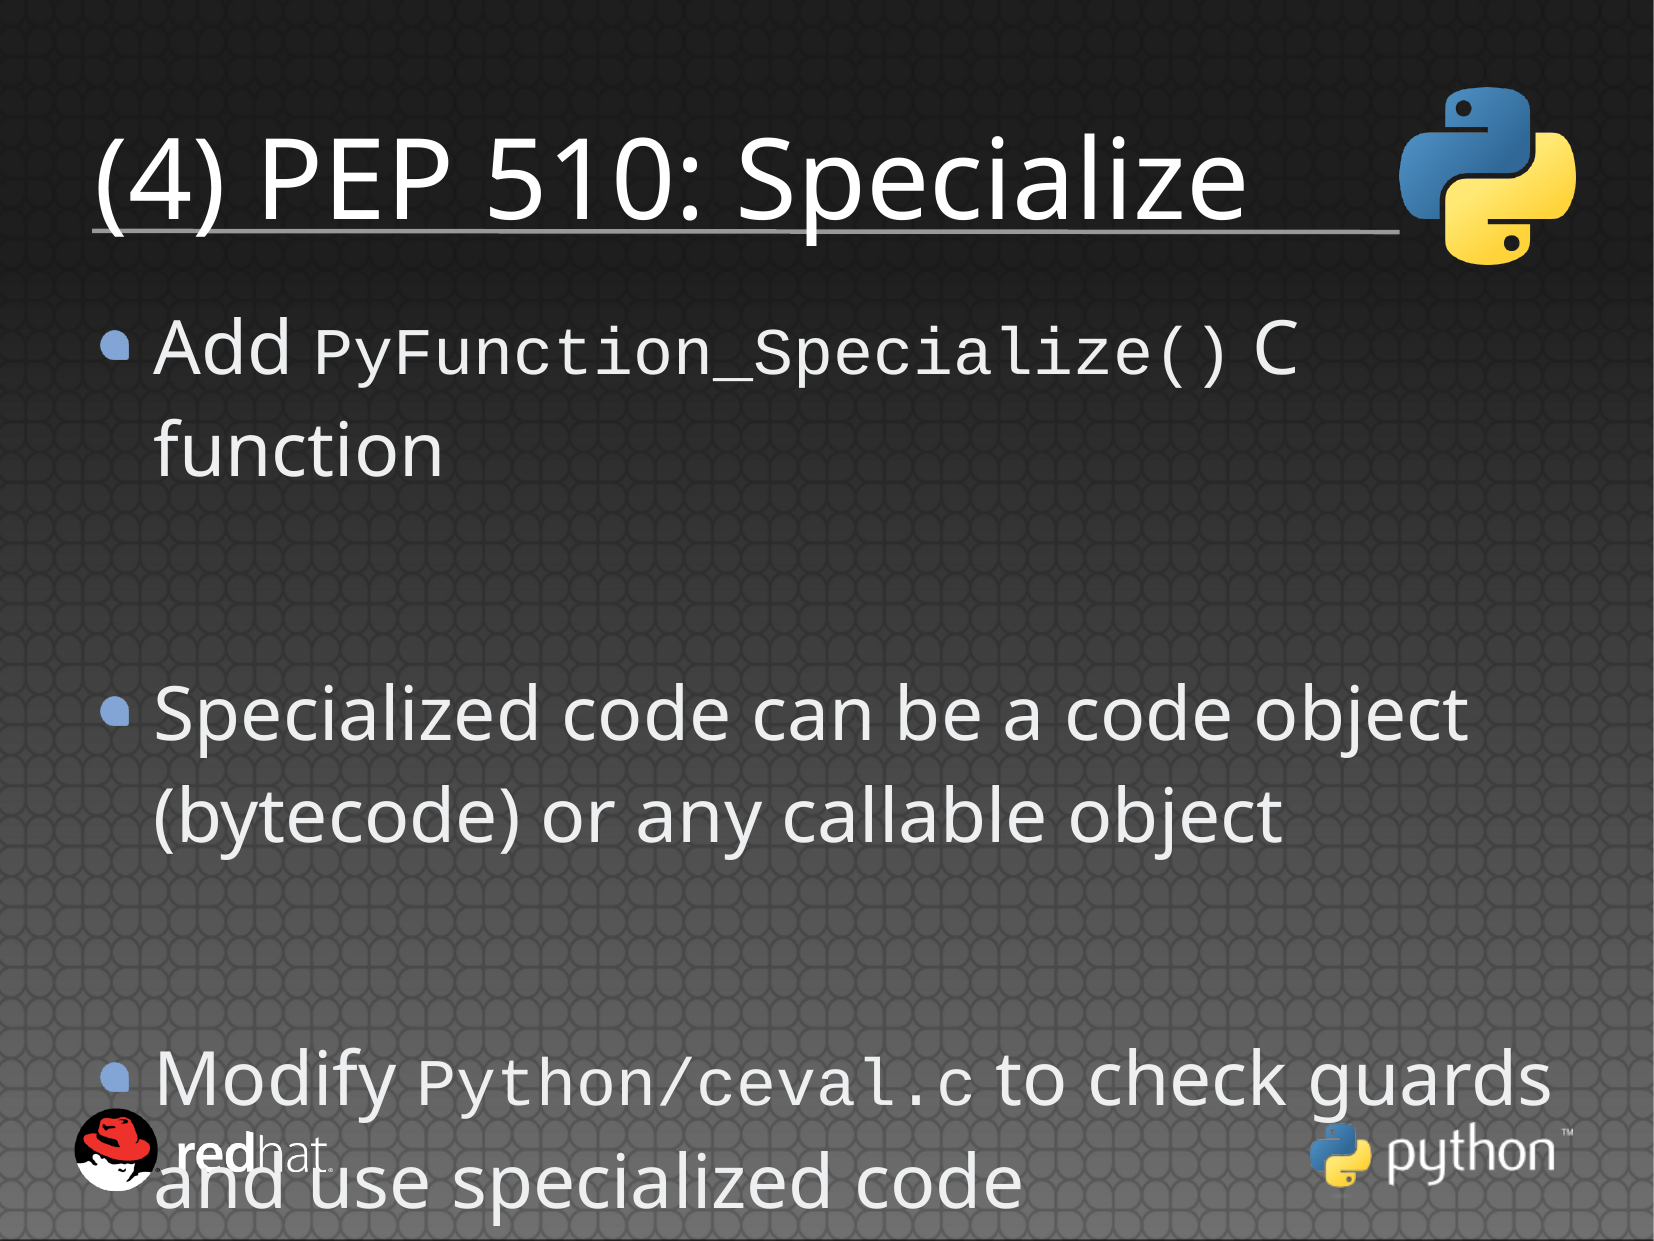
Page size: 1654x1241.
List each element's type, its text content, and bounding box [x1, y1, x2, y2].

list Add PyFunction_Specialize() C function Specialized code can be a code object (bytecode) or any callable object Modify Python/ceval.c to check guards and use specialized code [82, 293, 1571, 1097]
title (4) PEP 510: Specialize [94, 100, 1426, 251]
picture [0, 0, 1654, 1241]
